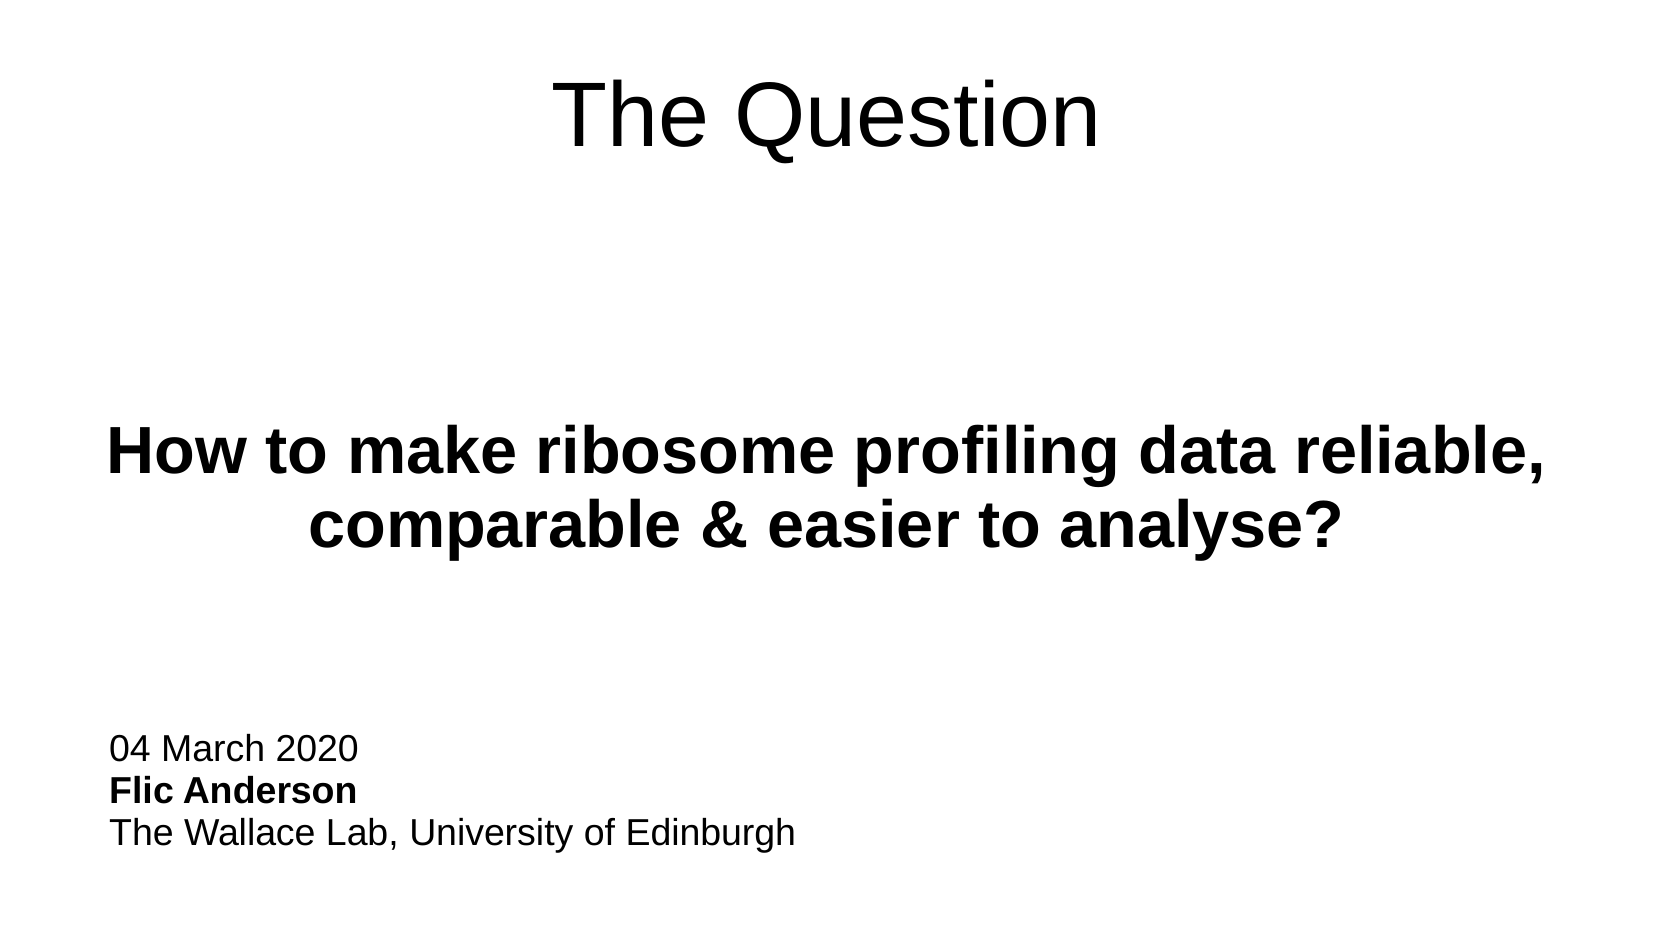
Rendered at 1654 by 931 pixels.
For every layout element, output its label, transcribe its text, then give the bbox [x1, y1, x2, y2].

subtitle How to make ribosome profiling data reliable, comparable & easier to analyse? [82, 217, 1571, 758]
title The Question [82, 37, 1571, 193]
text_box 04 March 2020 Flic Anderson The Wallace Lab, University of Edinburgh [94, 720, 1016, 862]
